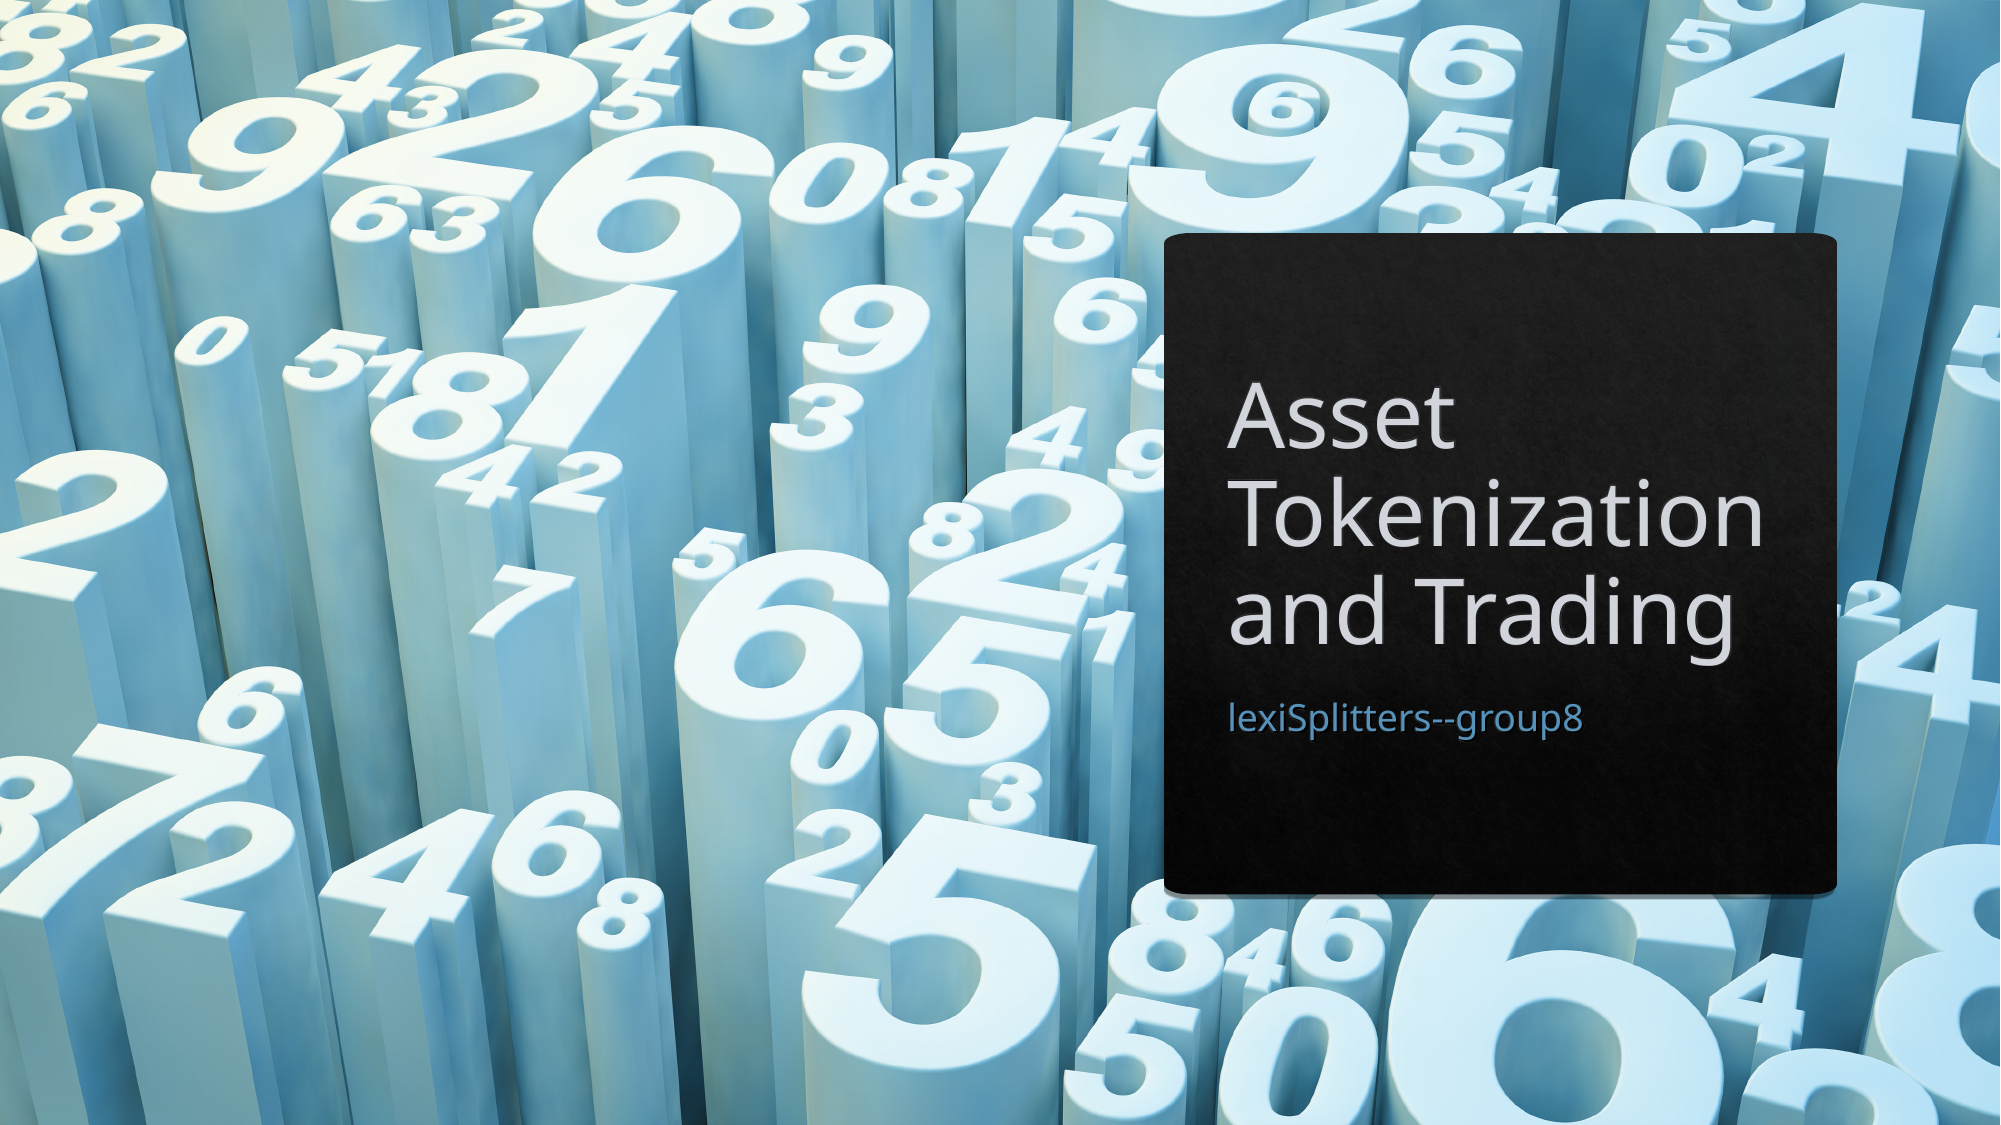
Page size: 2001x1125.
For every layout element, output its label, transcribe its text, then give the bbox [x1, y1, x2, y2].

title Asset Tokenization and Trading [1212, 274, 1784, 672]
subtitle lexiSplitters--group8 [1212, 682, 1784, 851]
text_box [1164, 233, 1837, 895]
picture [0, 0, 2000, 1125]
